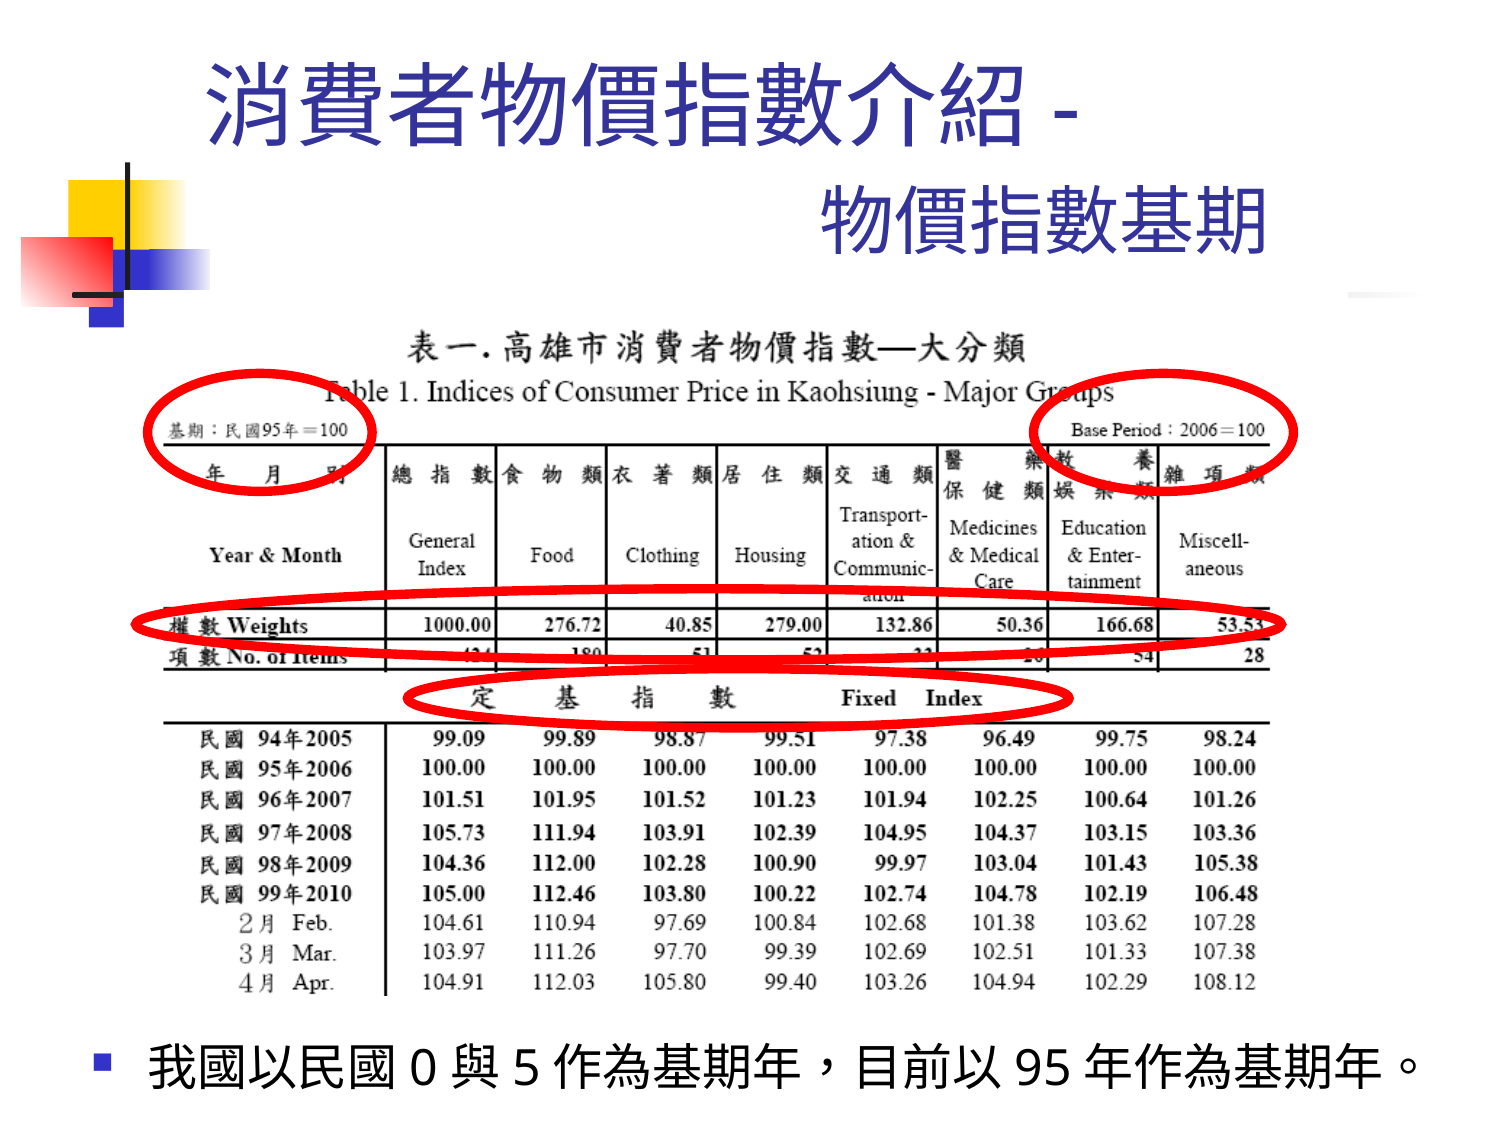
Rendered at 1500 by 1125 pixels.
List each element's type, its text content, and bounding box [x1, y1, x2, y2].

picture [123, 290, 1348, 996]
title 消費者物價指數介紹- 物價指數基期 [188, 35, 1468, 276]
list 我國以民國0與5作為基期年，目前以95年作為基期年。 [76, 1034, 1459, 1106]
